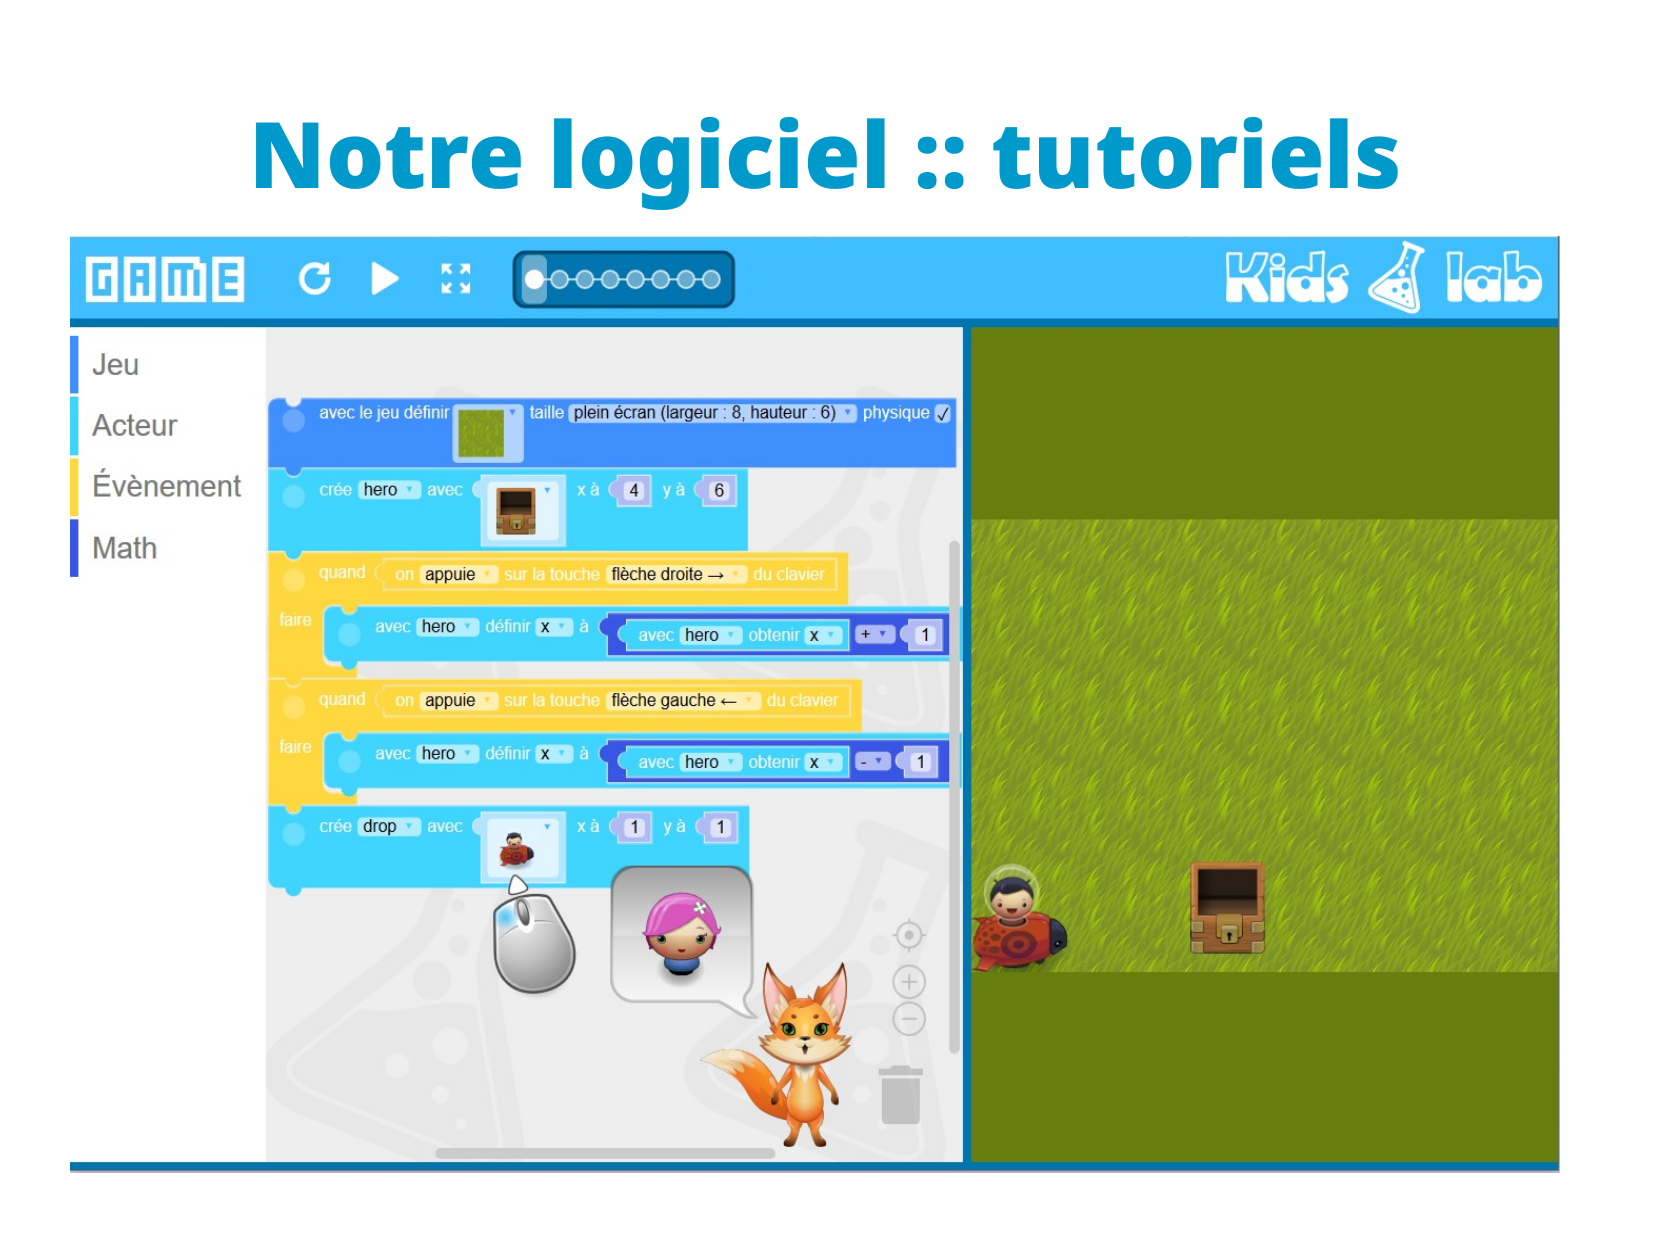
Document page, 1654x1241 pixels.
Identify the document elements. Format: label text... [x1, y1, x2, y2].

picture [70, 327, 966, 1163]
title Notre logiciel :: tutoriels [82, 49, 1571, 257]
picture [70, 236, 1560, 1173]
